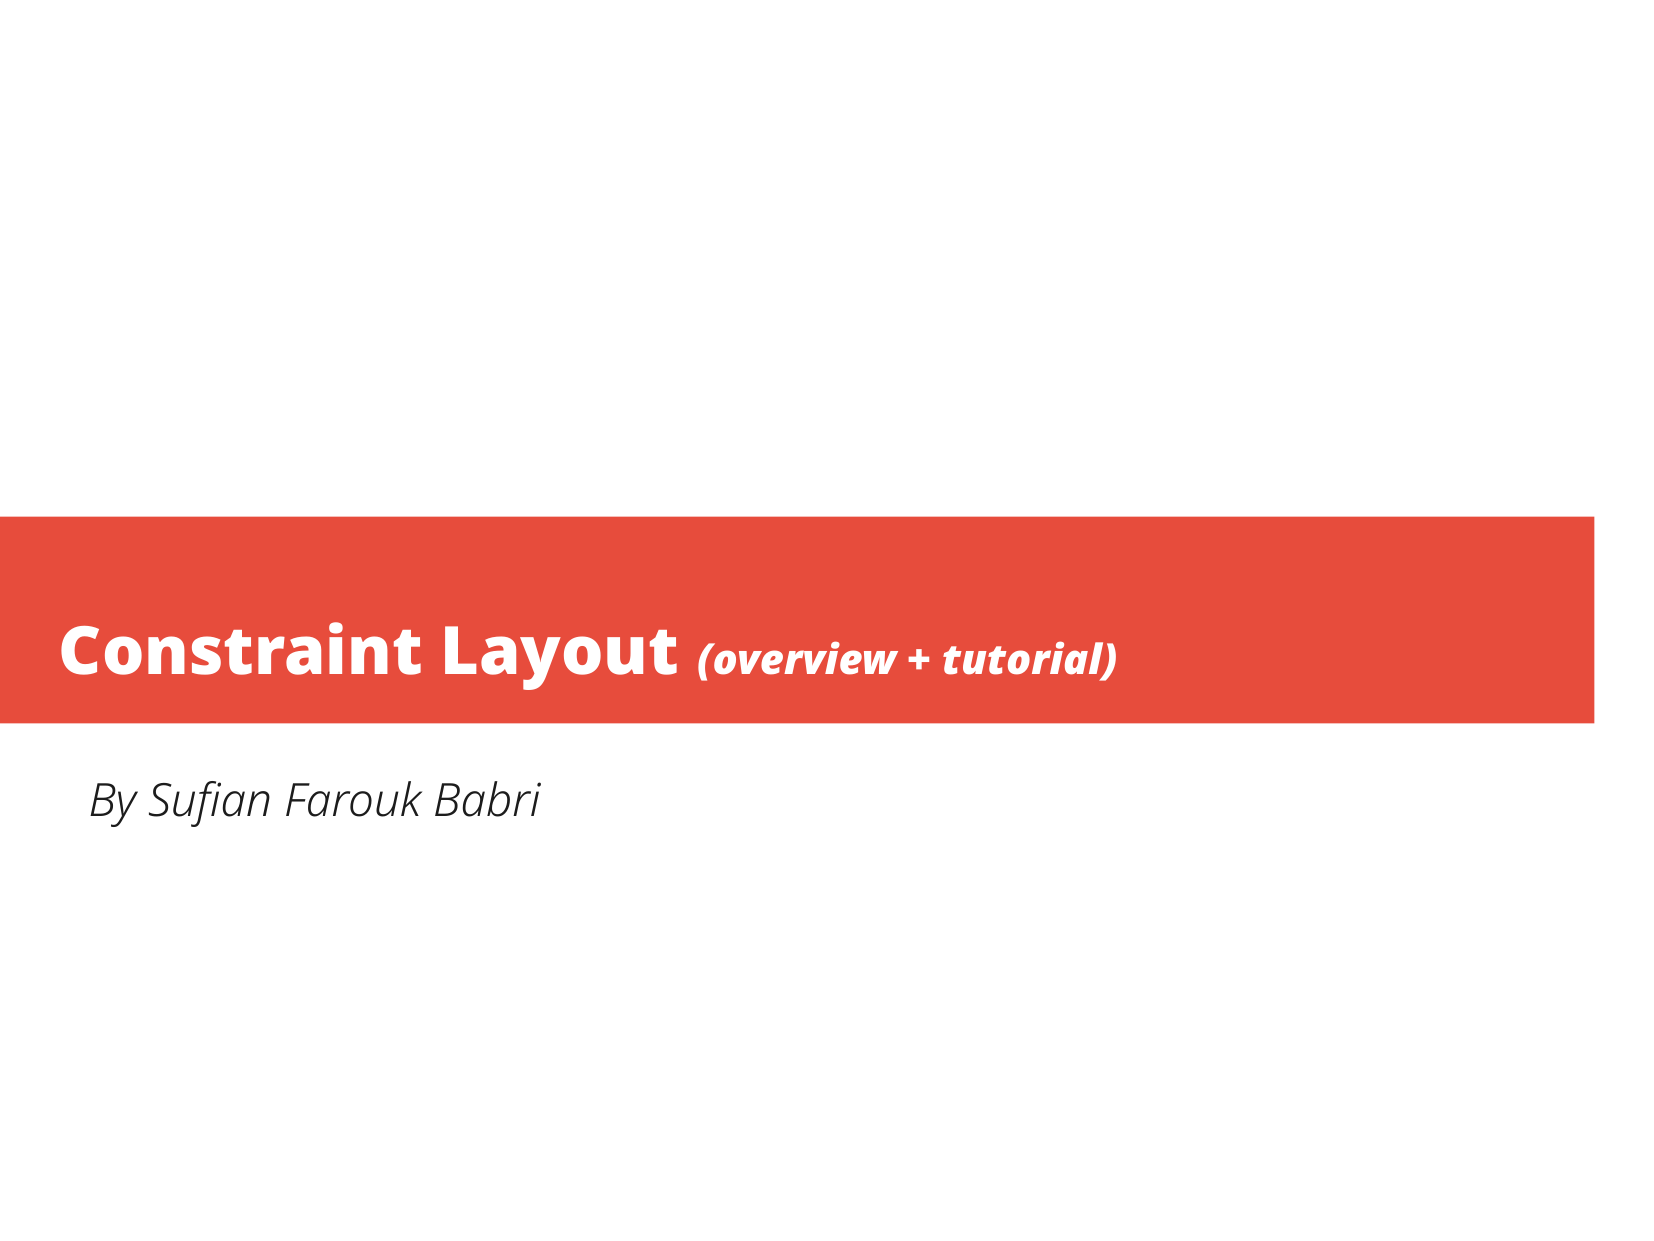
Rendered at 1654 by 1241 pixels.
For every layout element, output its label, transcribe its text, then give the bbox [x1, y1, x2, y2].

title Constraint Layout (overview + tutorial) [59, 546, 1595, 694]
subtitle By Sufian Farouk Babri [88, 767, 1595, 1182]
